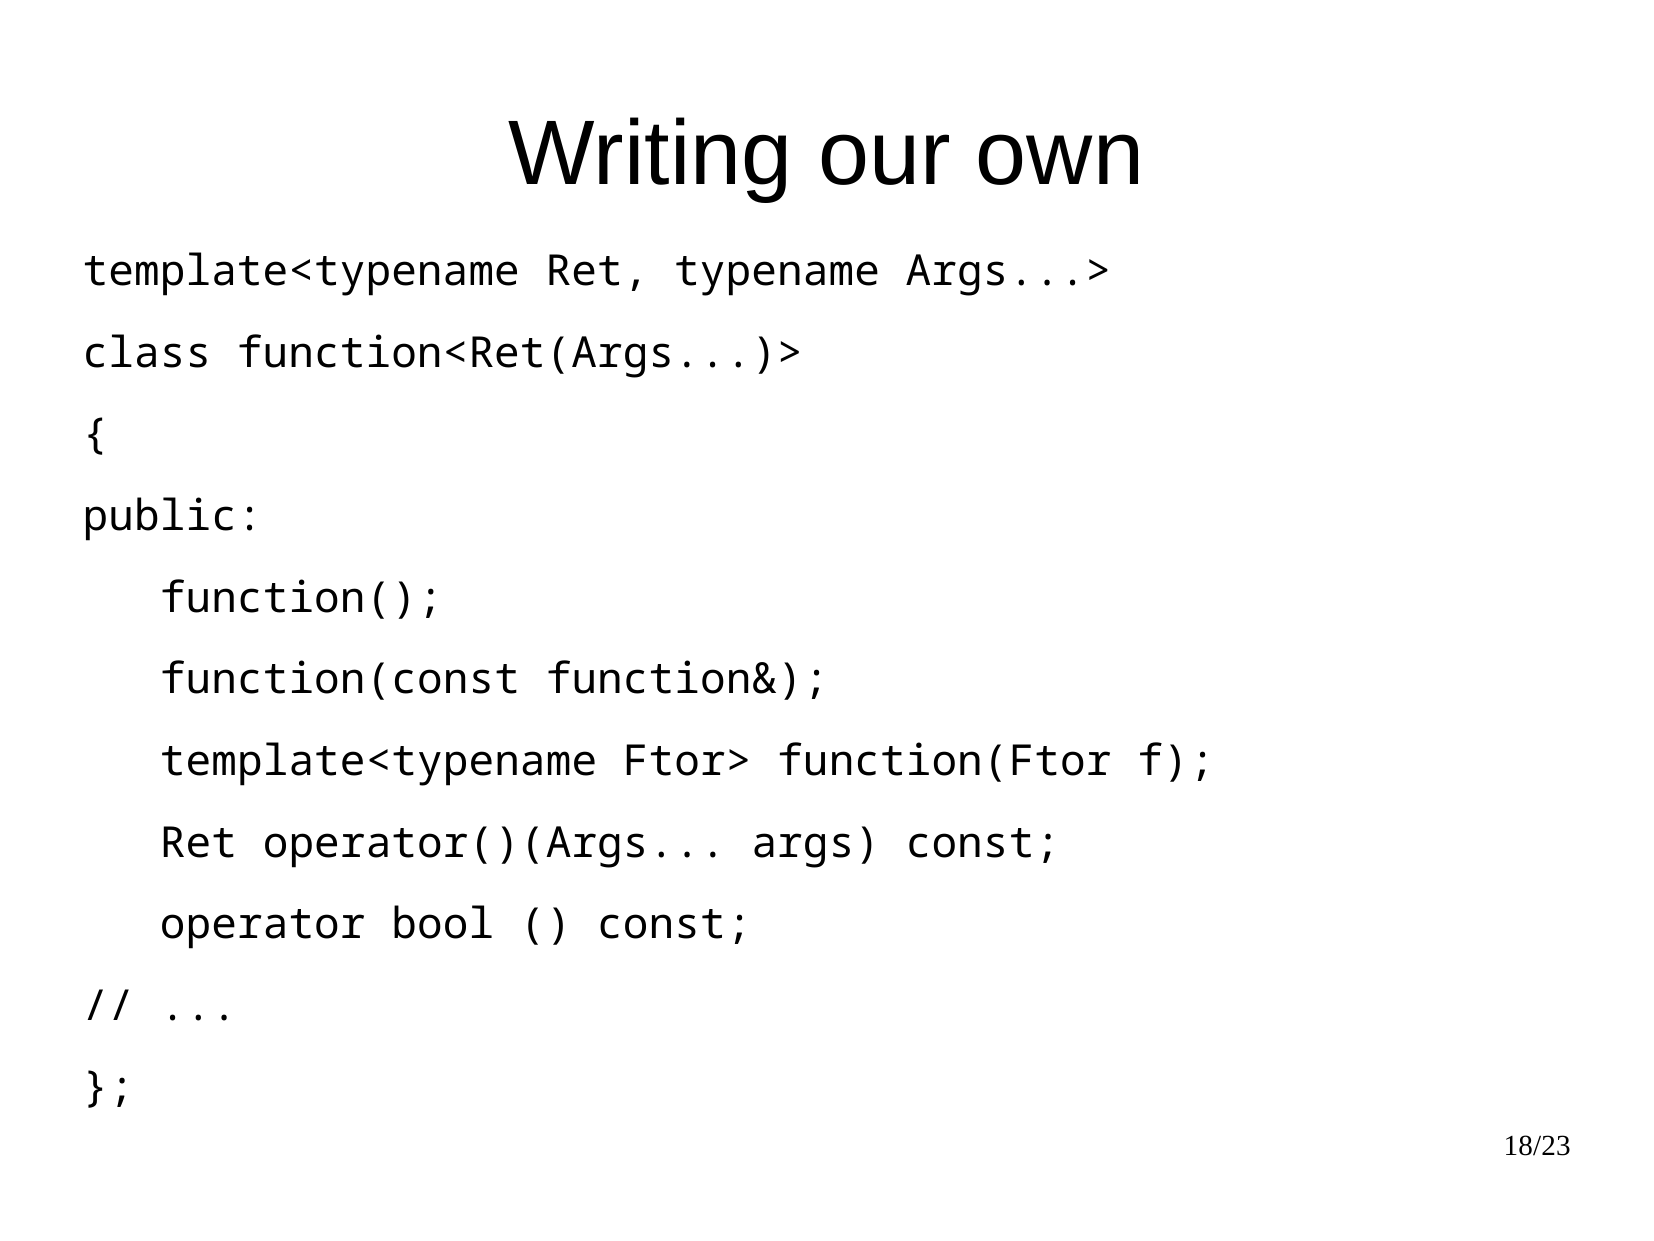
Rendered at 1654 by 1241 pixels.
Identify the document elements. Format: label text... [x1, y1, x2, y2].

list template<typename Ret, typename Args...> class function<Ret(Args...)> { public: function(); function(const function&); template<typename Ftor> function(Ftor f); Ret operator()(Args... args) const; operator bool () const; // ... }; [82, 240, 1571, 1126]
title Writing our own [82, 49, 1571, 240]
